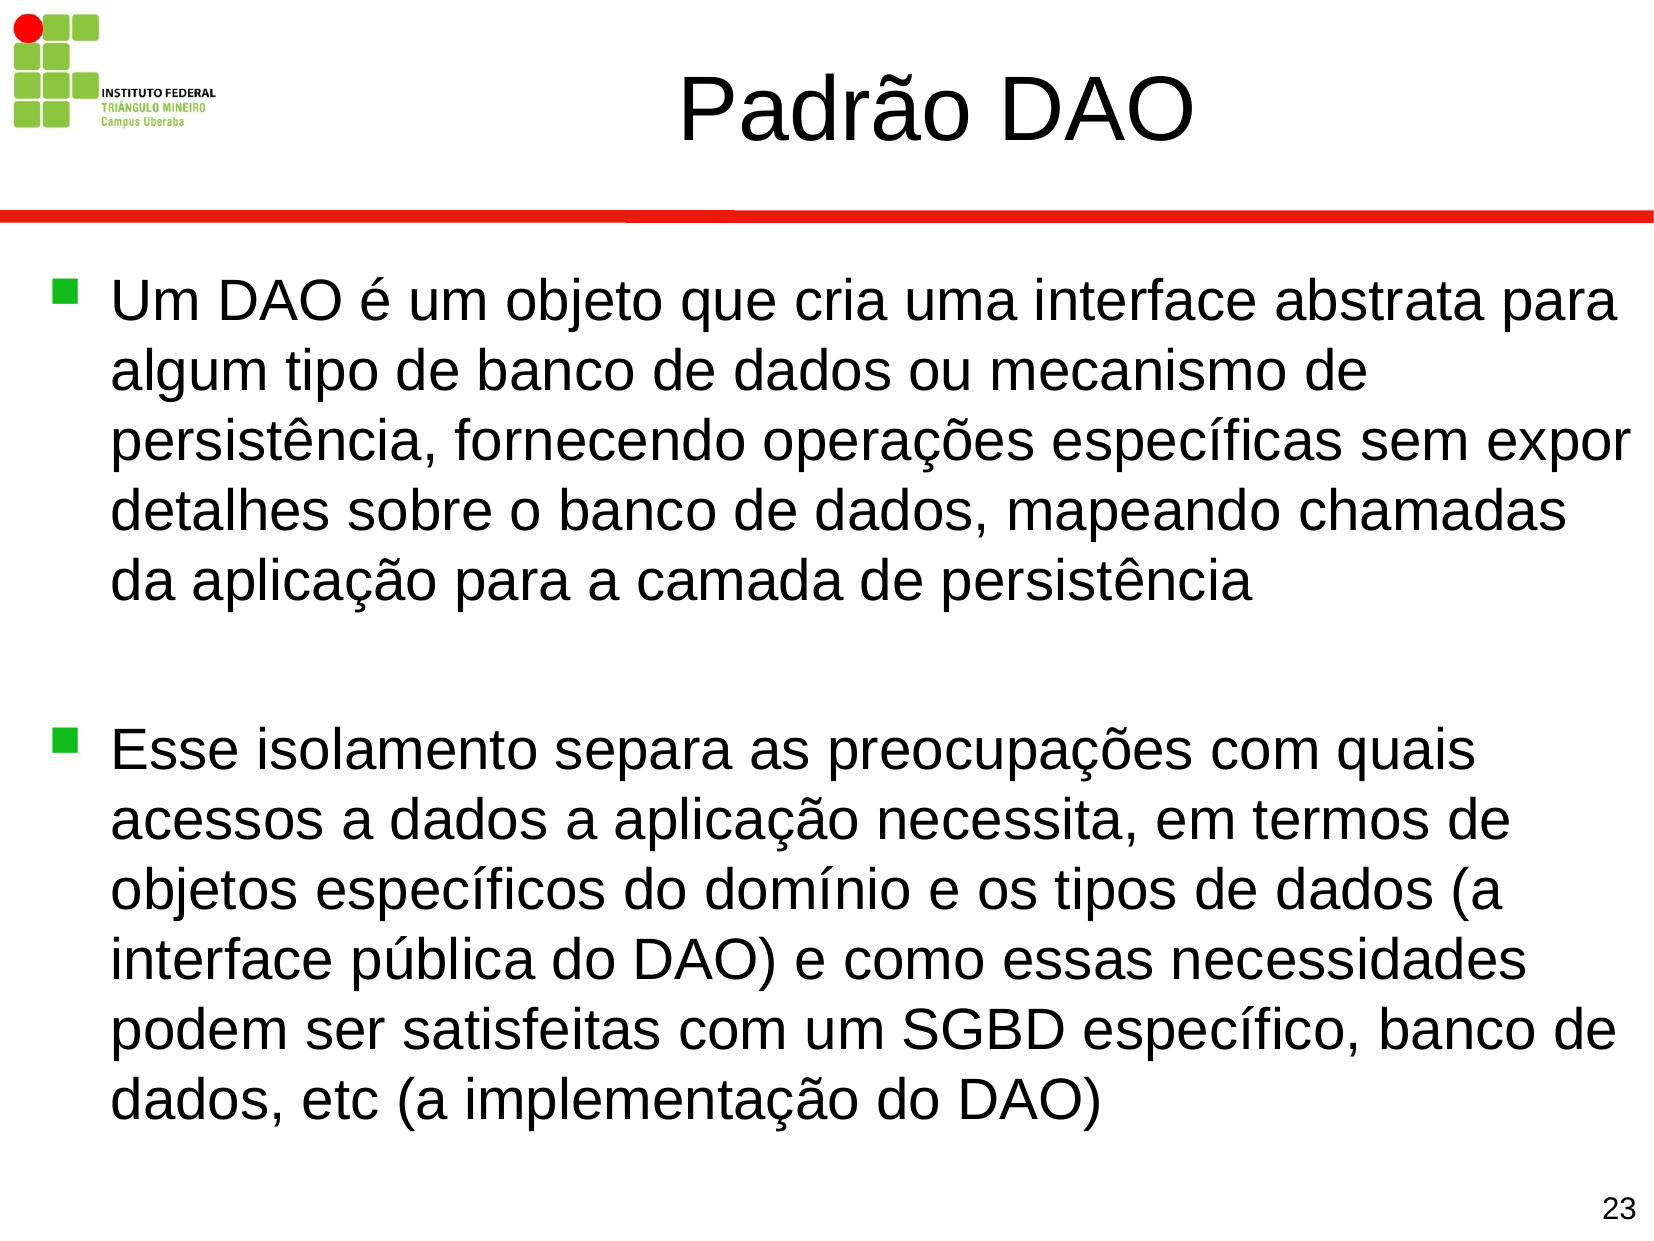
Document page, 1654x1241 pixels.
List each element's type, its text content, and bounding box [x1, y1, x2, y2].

picture [0, 2, 228, 139]
text_box Um DAO é um objeto que cria uma interface abstrata para algum tipo de banco de dados ou mecanismo de persistência, fornecendo operações específicas sem expor detalhes sobre o banco de dados, mapeando chamadas da aplicação para a camada de persistência Esse isolamento separa as preocupações com quais acessos a dados a aplicação necessita, em termos de objetos específicos do domínio e os tipos de dados (a interface pública do DAO) e como essas necessidades podem ser satisfeitas com um SGBD específico, banco de dados, etc (a implementação do DAO) [32, 253, 1654, 1224]
text_box <number> [1185, 1179, 1654, 1220]
text_box Padrão DAO [253, 0, 1622, 207]
